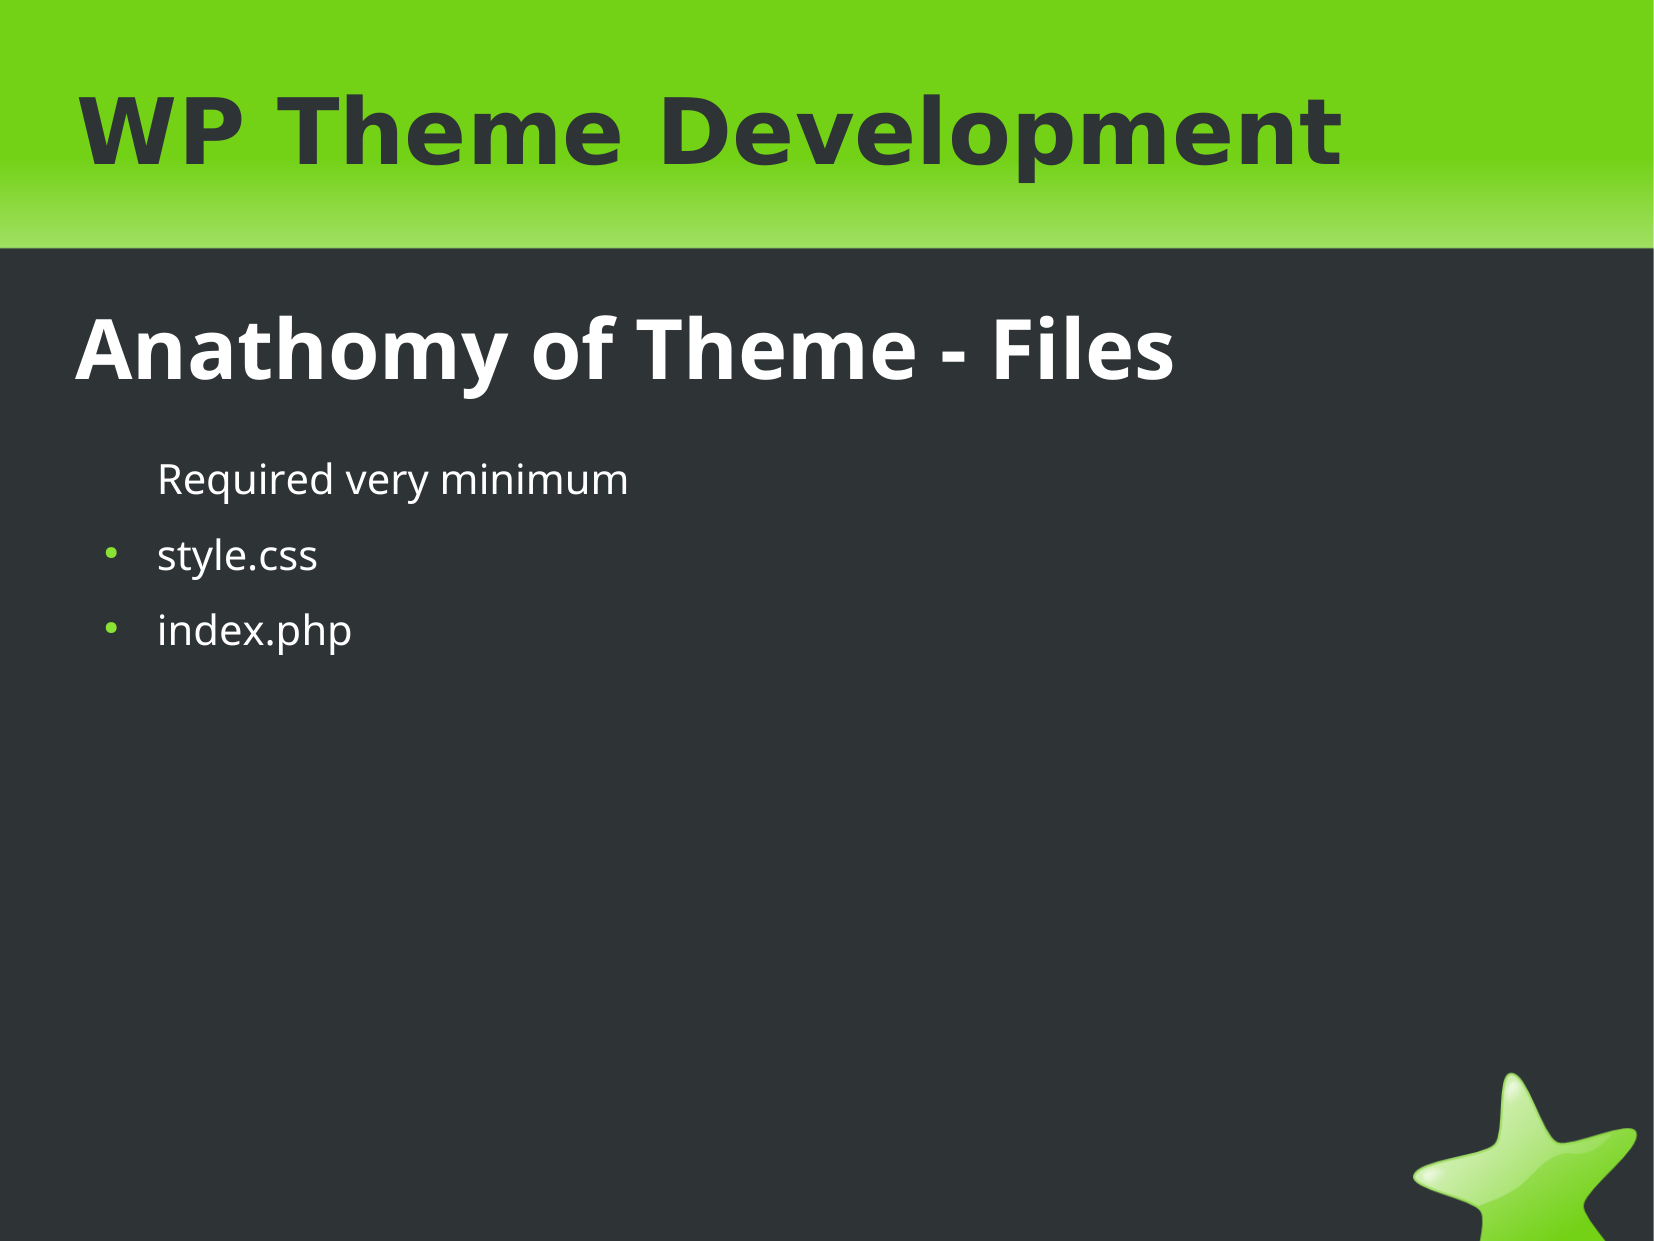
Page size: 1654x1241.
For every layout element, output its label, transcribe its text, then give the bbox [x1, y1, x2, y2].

list Anathomy of Theme - Files [75, 290, 1572, 413]
list Required very minimum style.css index.php [75, 450, 1530, 1163]
picture [0, 0, 1654, 1241]
title WP Theme Development [76, 29, 1565, 237]
